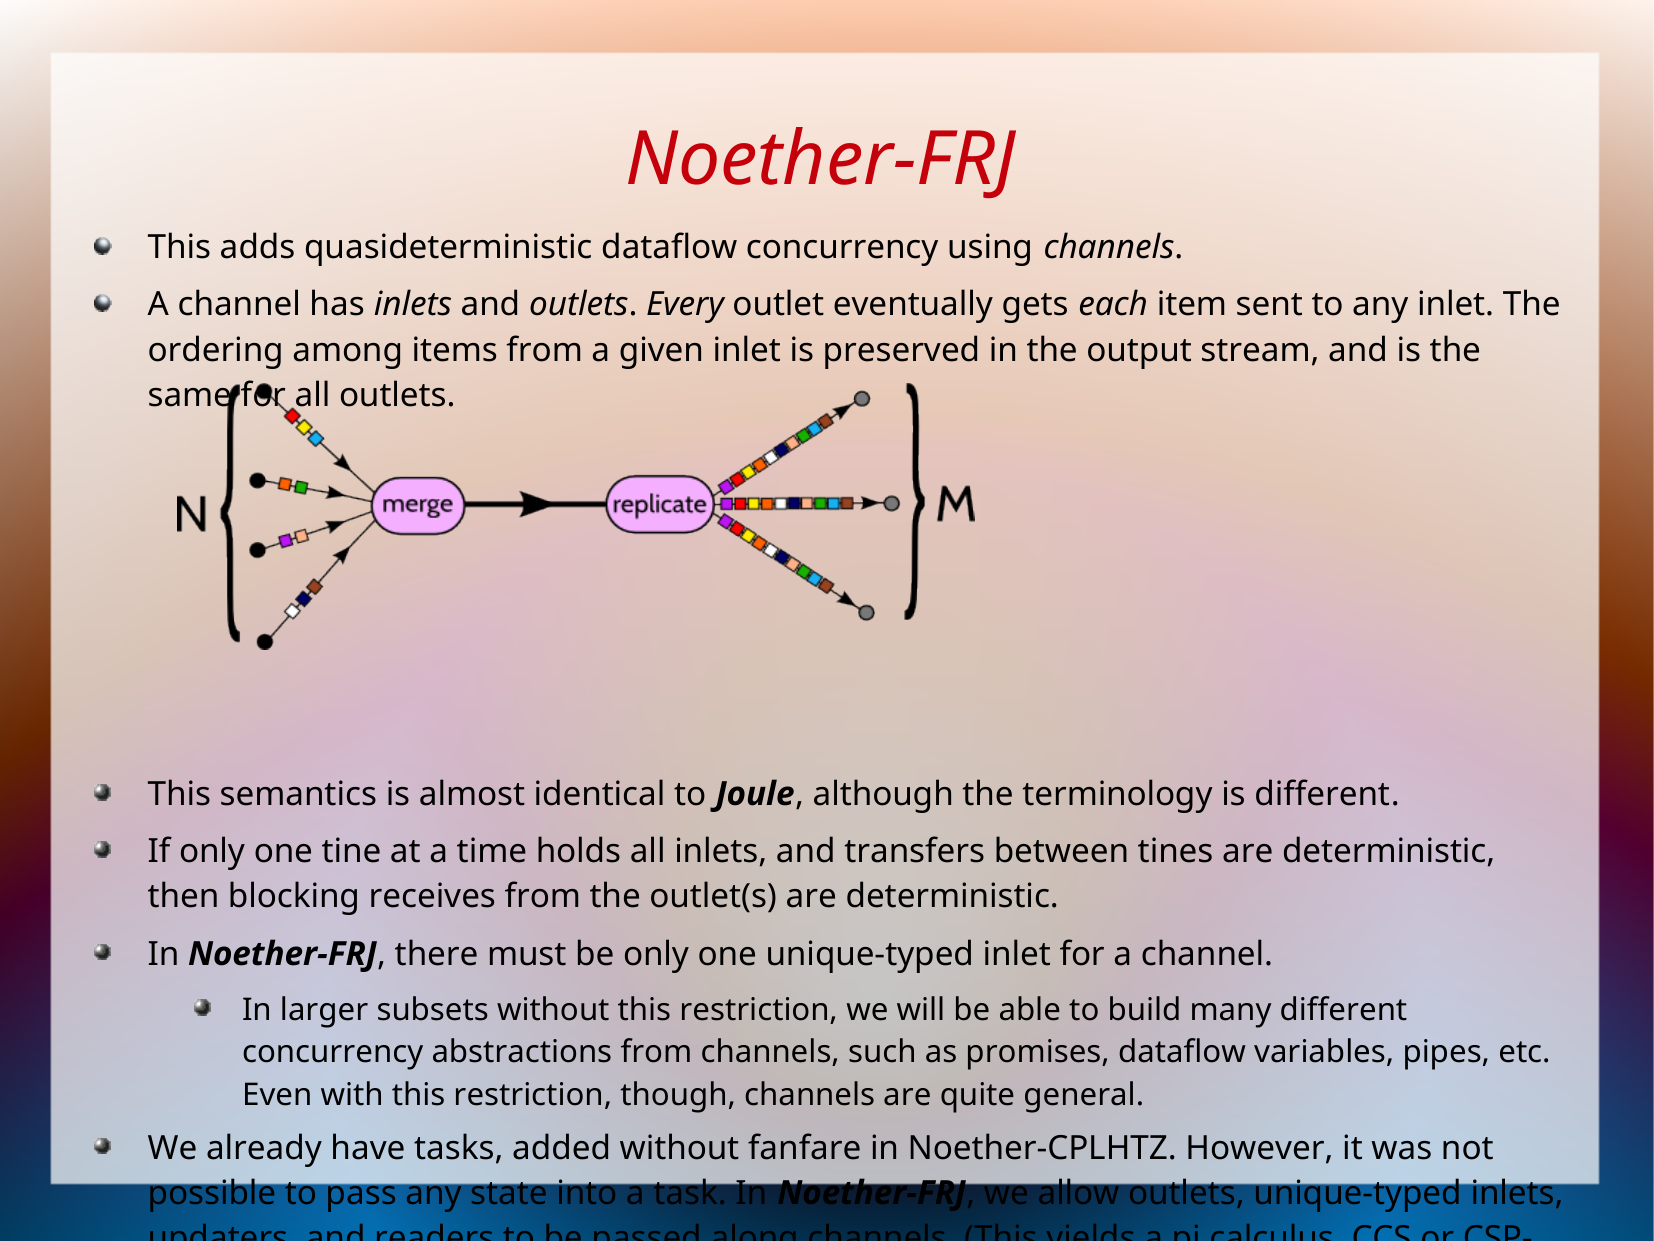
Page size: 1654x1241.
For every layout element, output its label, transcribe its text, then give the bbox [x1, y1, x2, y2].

picture [908, 1233, 917, 1238]
picture [742, 1233, 752, 1241]
picture [174, 1233, 184, 1241]
picture [1177, 1233, 1187, 1241]
picture [430, 1233, 440, 1241]
picture [868, 1233, 877, 1241]
picture [763, 1233, 772, 1241]
picture [519, 1233, 529, 1241]
list This adds quasideterministic dataflow concurrency using channels. A channel has inlets and outlets. Every outlet eventually gets each item sent to any inlet. The ordering among items from a given inlet is preserved in the output stream, and is the same for all outlets. This semantics is almost identical to Joule, although the terminology is different. If only one tine at a time holds all inlets, and transfers between tines are deterministic, then blocking receives from the outlet(s) are deterministic. In Noether-FRJ, there must be only one unique-typed inlet for a channel. In larger subsets without this restriction, we will be able to build many different concurrency abstractions from channels, such as promises, dataflow variables, pipes, etc. Even with this restriction, though, channels are quite general. We already have tasks, added without fanfare in Noether-CPLHTZ. However, it was not possible to pass any state into a task. In Noether-FRJ, we allow outlets, unique-typed inlets, updaters, and readers to be passed along channels. (This yields a pi calculus, CCS or CSP-like model.) [76, 223, 1565, 1169]
picture [597, 1233, 607, 1241]
picture [667, 1233, 676, 1238]
picture [1507, 1228, 1516, 1237]
picture [244, 1233, 253, 1238]
picture [392, 1233, 401, 1238]
picture [549, 1233, 559, 1241]
picture [686, 1233, 696, 1241]
picture [888, 1233, 897, 1241]
picture [193, 1233, 203, 1241]
picture [829, 1233, 838, 1241]
picture [450, 1233, 459, 1238]
picture [1076, 1233, 1085, 1238]
picture [1425, 1233, 1435, 1241]
picture [1103, 1233, 1113, 1241]
picture [350, 1233, 360, 1241]
picture [330, 1233, 339, 1241]
picture [0, 0, 1654, 1241]
picture [568, 1233, 577, 1238]
picture [998, 1233, 1007, 1241]
picture [783, 1233, 793, 1241]
title Noether-FRJ [76, 59, 1565, 223]
